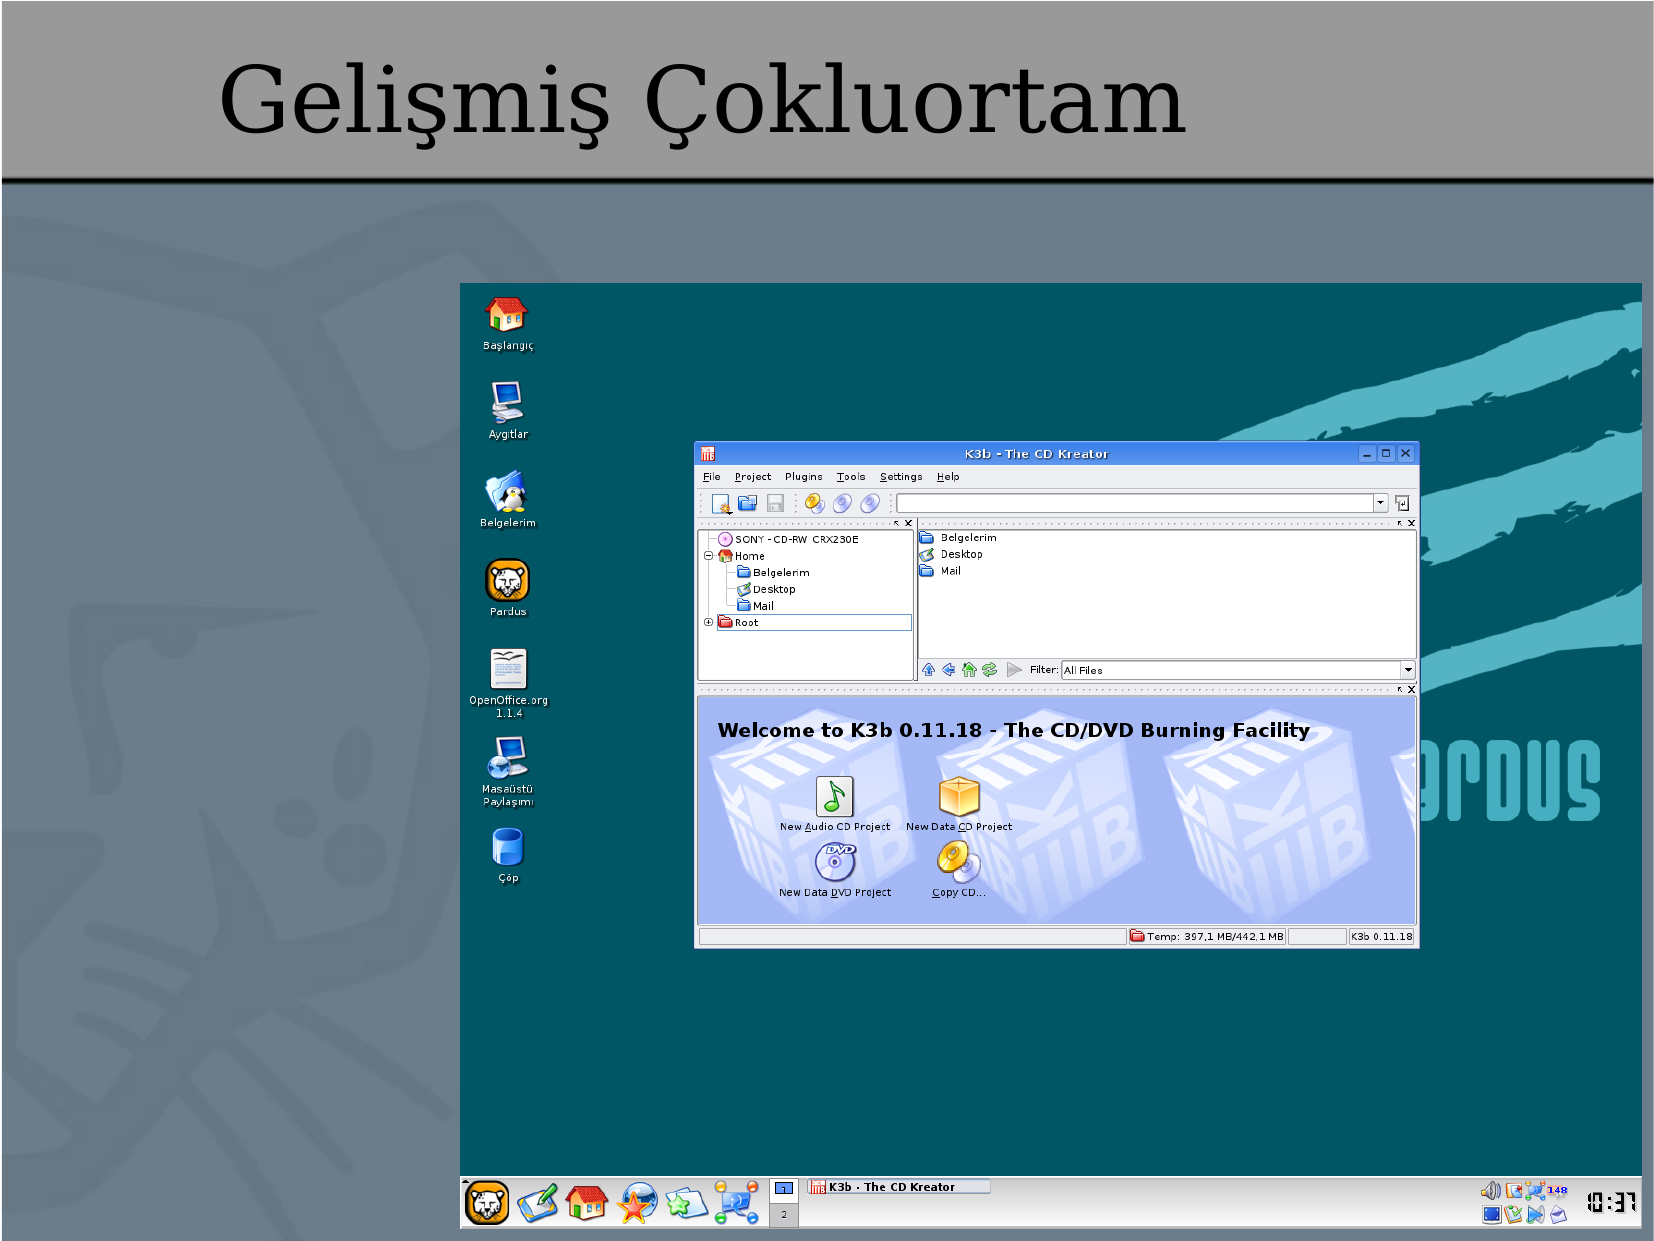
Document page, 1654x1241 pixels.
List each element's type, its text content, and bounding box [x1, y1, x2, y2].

picture [1, 1, 1654, 1241]
title Gelişmiş Çokluortam [0, 0, 1410, 204]
